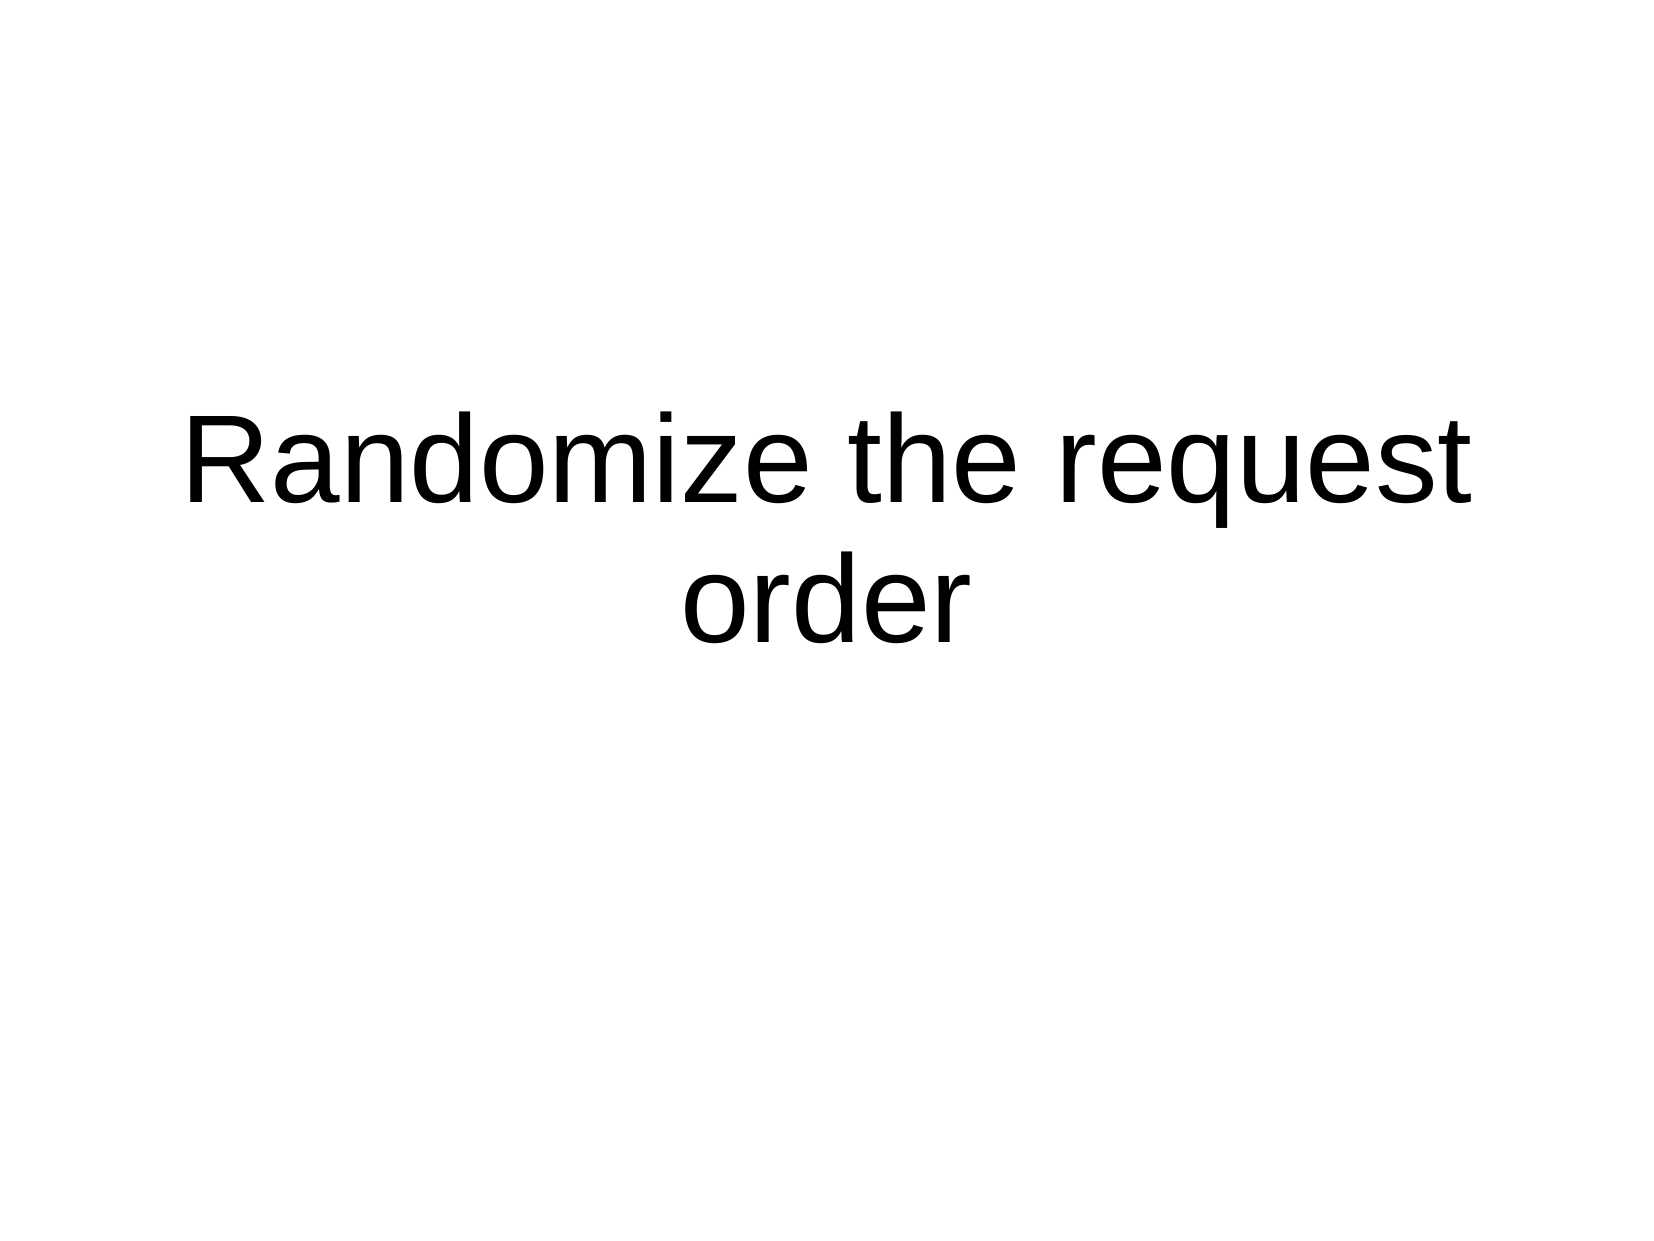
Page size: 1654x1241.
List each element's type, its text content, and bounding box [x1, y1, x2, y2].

subtitle Randomize the request order [82, 49, 1571, 1010]
